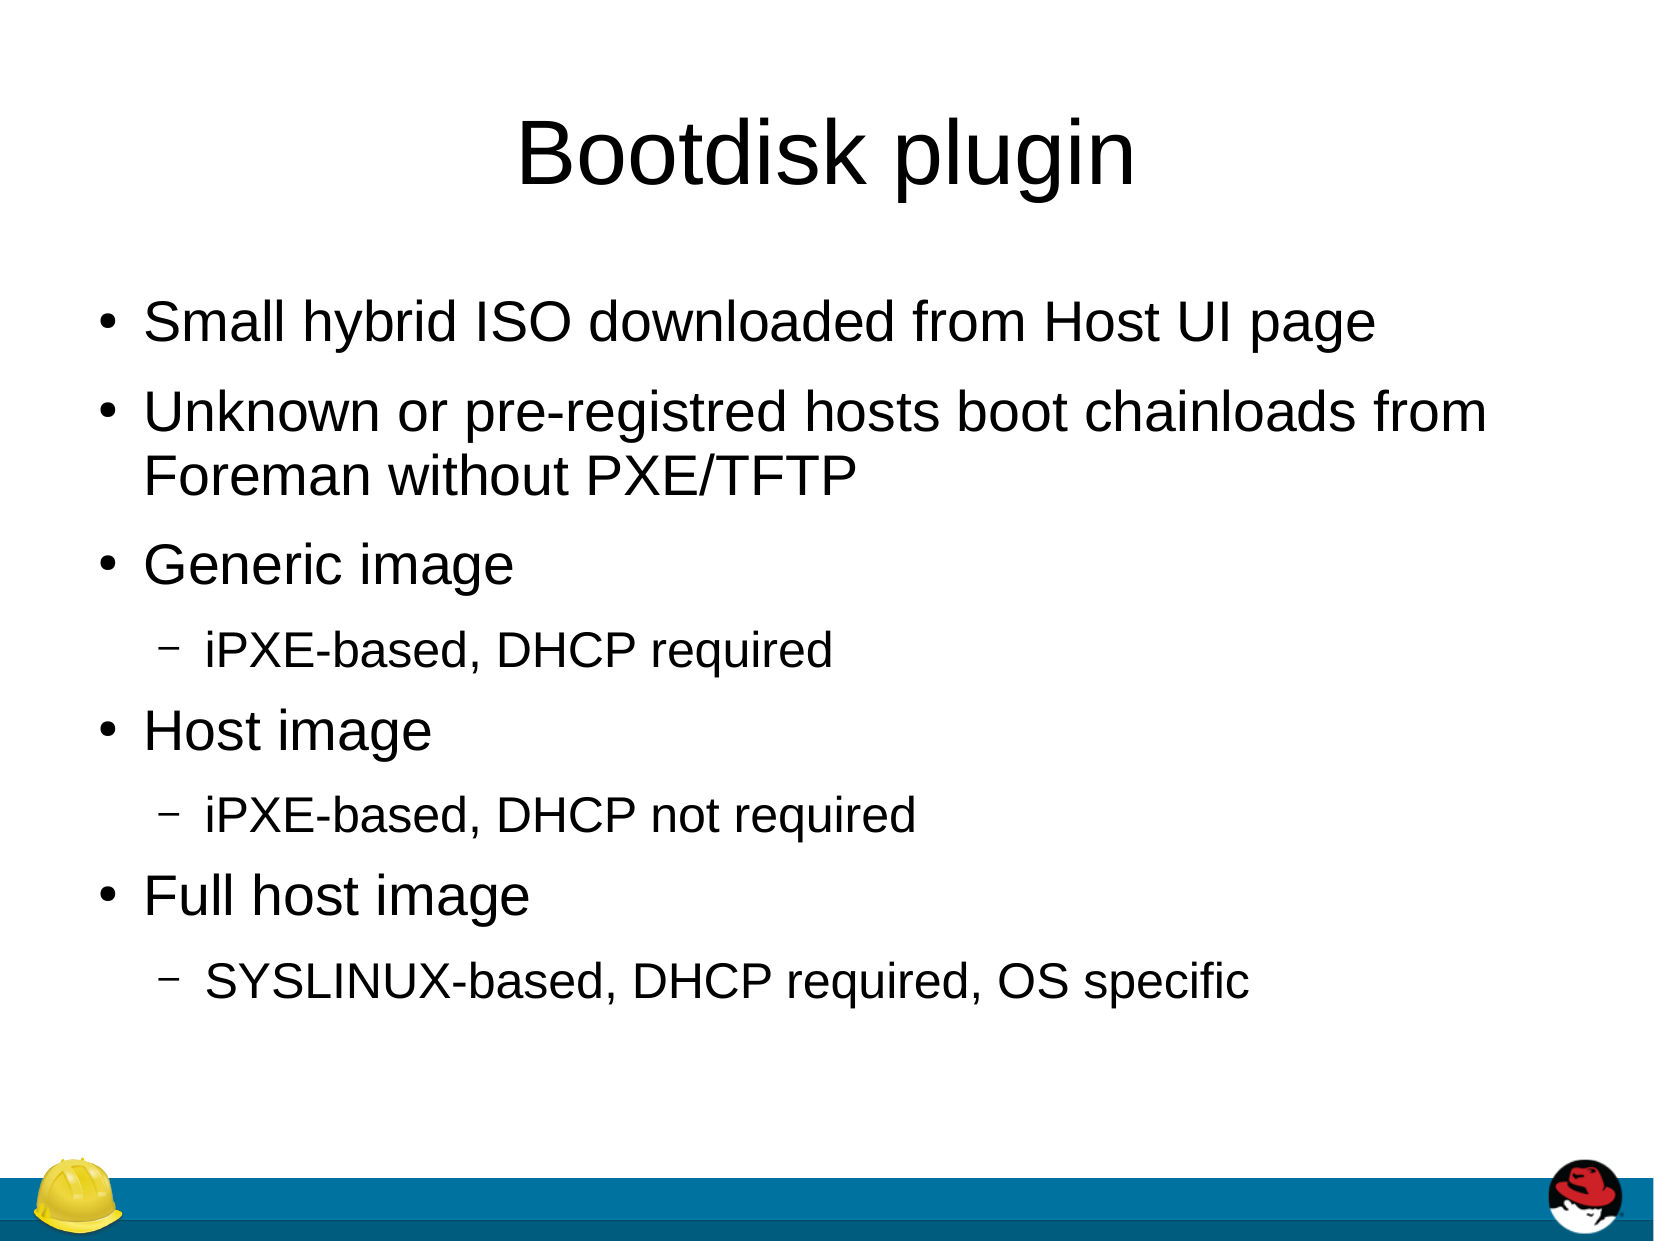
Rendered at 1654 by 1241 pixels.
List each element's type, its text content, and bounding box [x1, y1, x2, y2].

picture [1547, 1157, 1630, 1233]
list Small hybrid ISO downloaded from Host UI page Unknown or pre-registred hosts boot chainloads from Foreman without PXE/TFTP Generic image iPXE-based, DHCP required Host image iPXE-based, DHCP not required Full host image SYSLINUX-based, DHCP required, OS specific [82, 290, 1571, 1010]
picture [23, 1145, 130, 1235]
title Bootdisk plugin [82, 49, 1571, 257]
